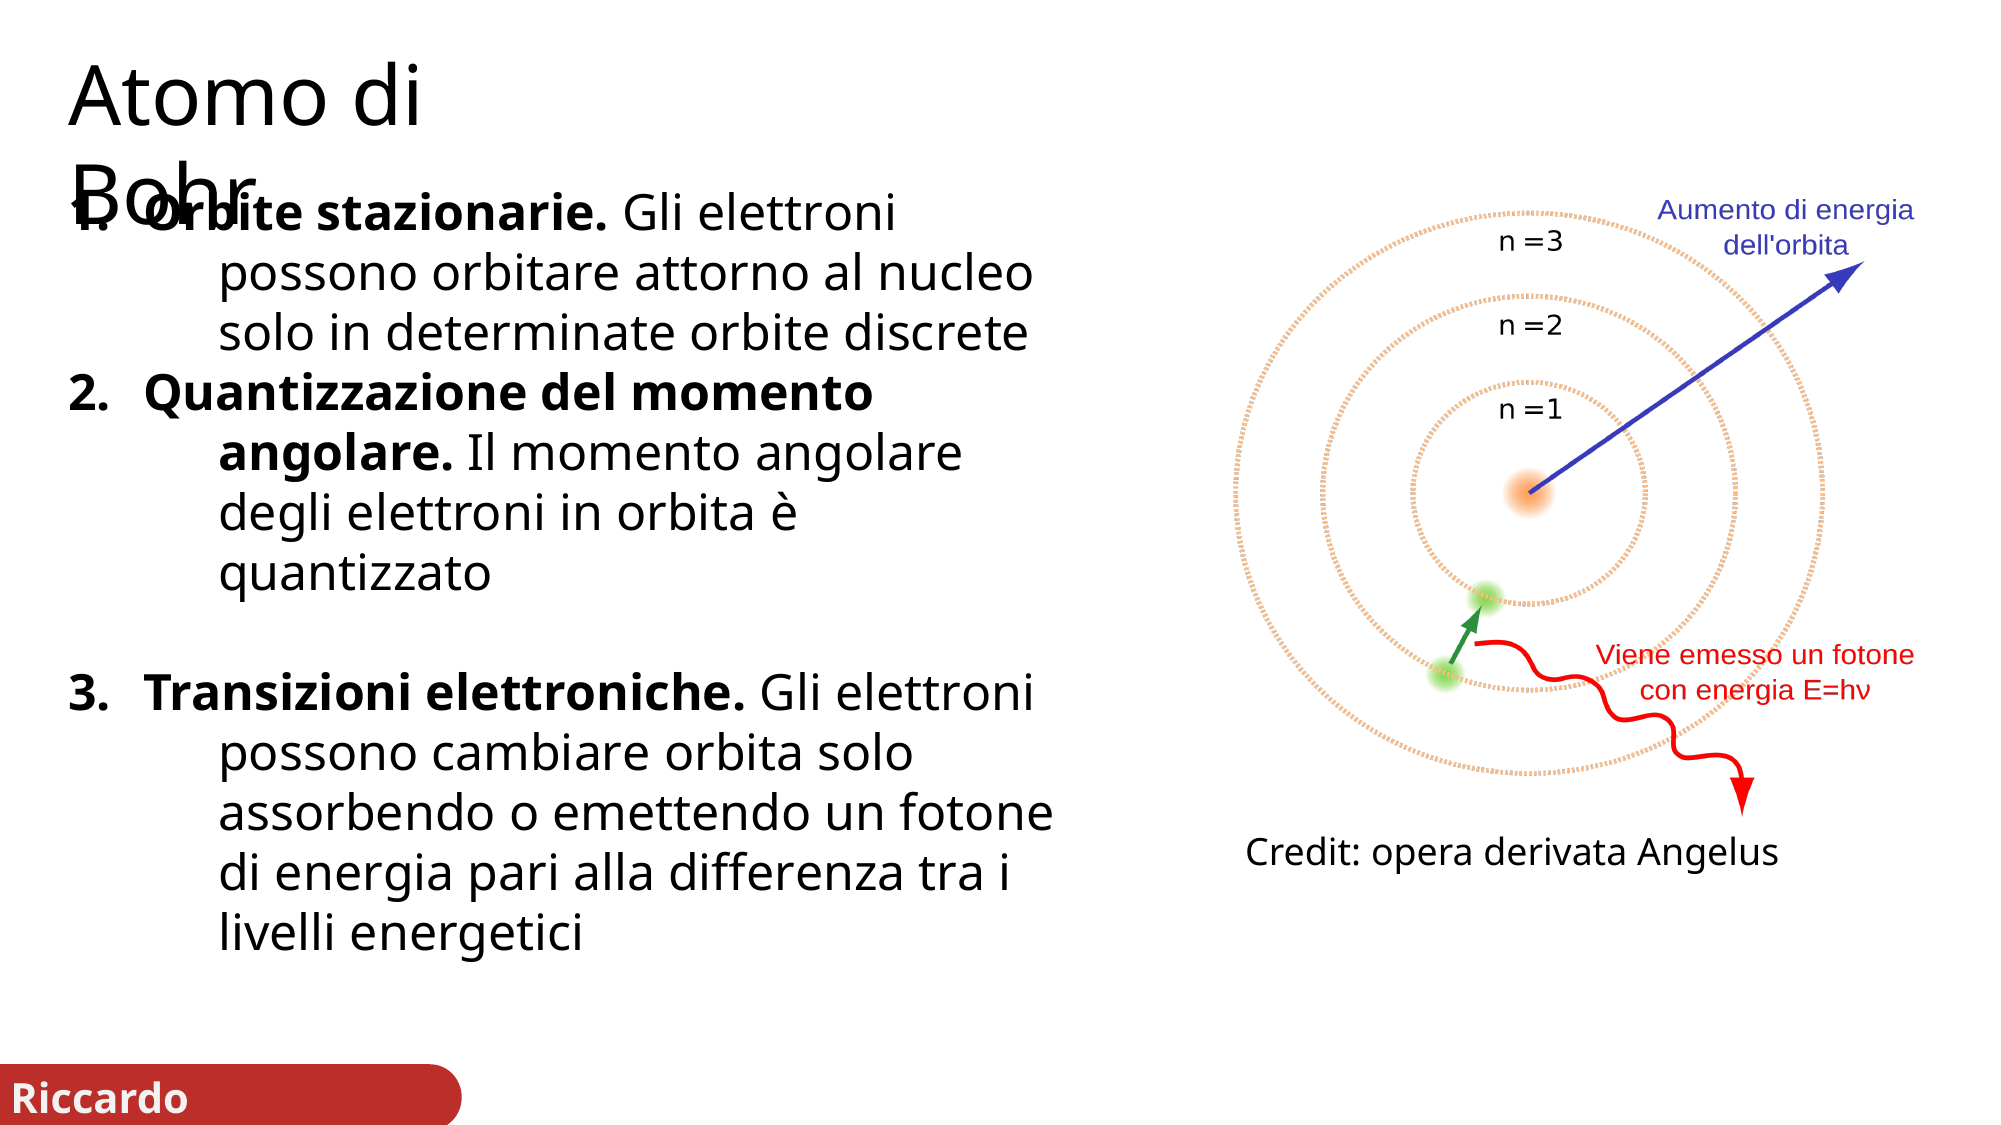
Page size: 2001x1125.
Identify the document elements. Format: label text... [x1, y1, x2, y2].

picture [1229, 196, 1918, 821]
text_box Atomo di Bohr [53, 34, 597, 151]
text_box Credit: opera derivata Angelus [1230, 820, 1918, 882]
text_box Orbite stazionarie. Gli elettroni possono orbitare attorno al nucleo solo in determinate orbite discrete Quantizzazione del momento angolare. Il momento angolare degli elettroni in orbita è quantizzato Transizioni elettroniche. Gli elettroni possono cambiare orbita solo assorbendo o emettendo un fotone di energia pari alla differenza tra i livelli energetici [53, 173, 1075, 977]
text_box Riccardo Peltretti [0, 1064, 368, 1125]
text_box [368, 1064, 462, 1125]
